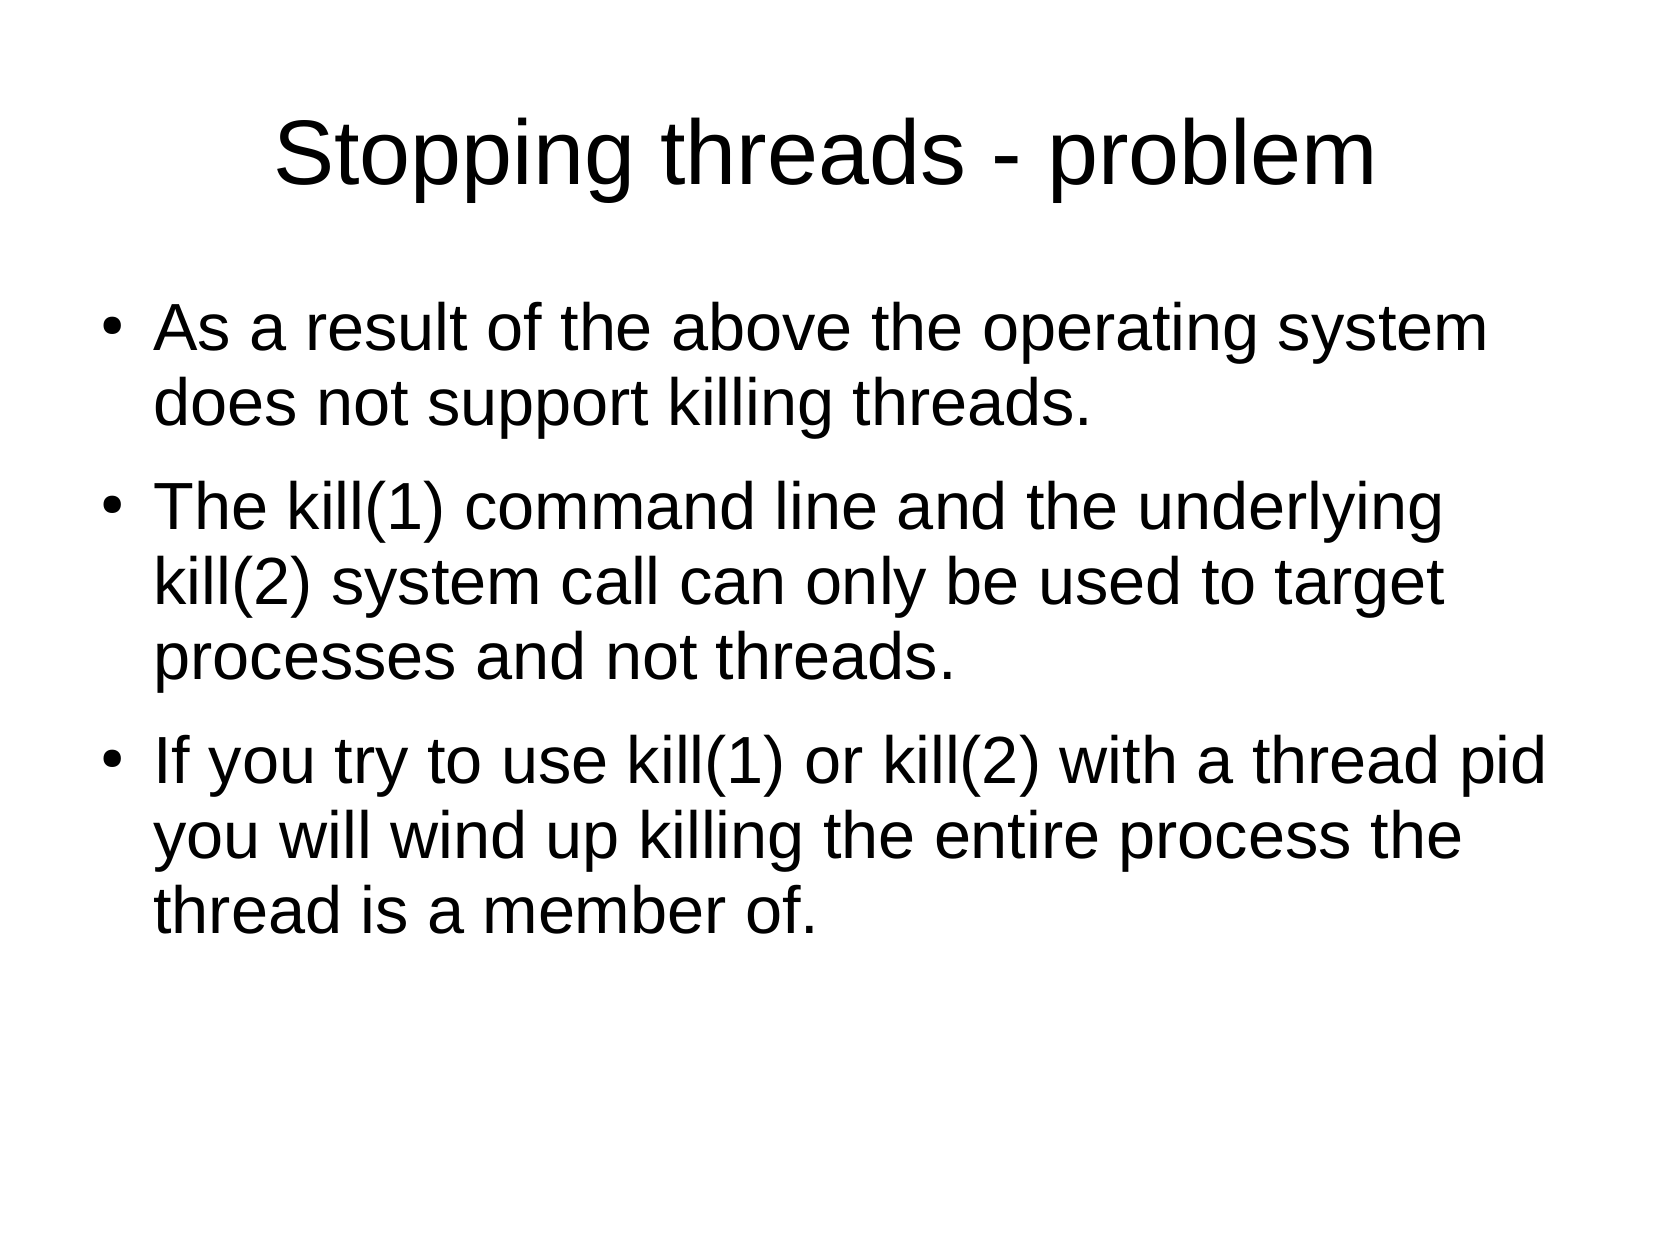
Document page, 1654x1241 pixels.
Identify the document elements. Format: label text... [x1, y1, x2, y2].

list As a result of the above the operating system does not support killing threads. The kill(1) command line and the underlying kill(2) system call can only be used to target processes and not threads. If you try to use kill(1) or kill(2) with a thread pid you will wind up killing the entire process the thread is a member of. [82, 290, 1571, 1109]
title Stopping threads - problem [82, 49, 1571, 257]
